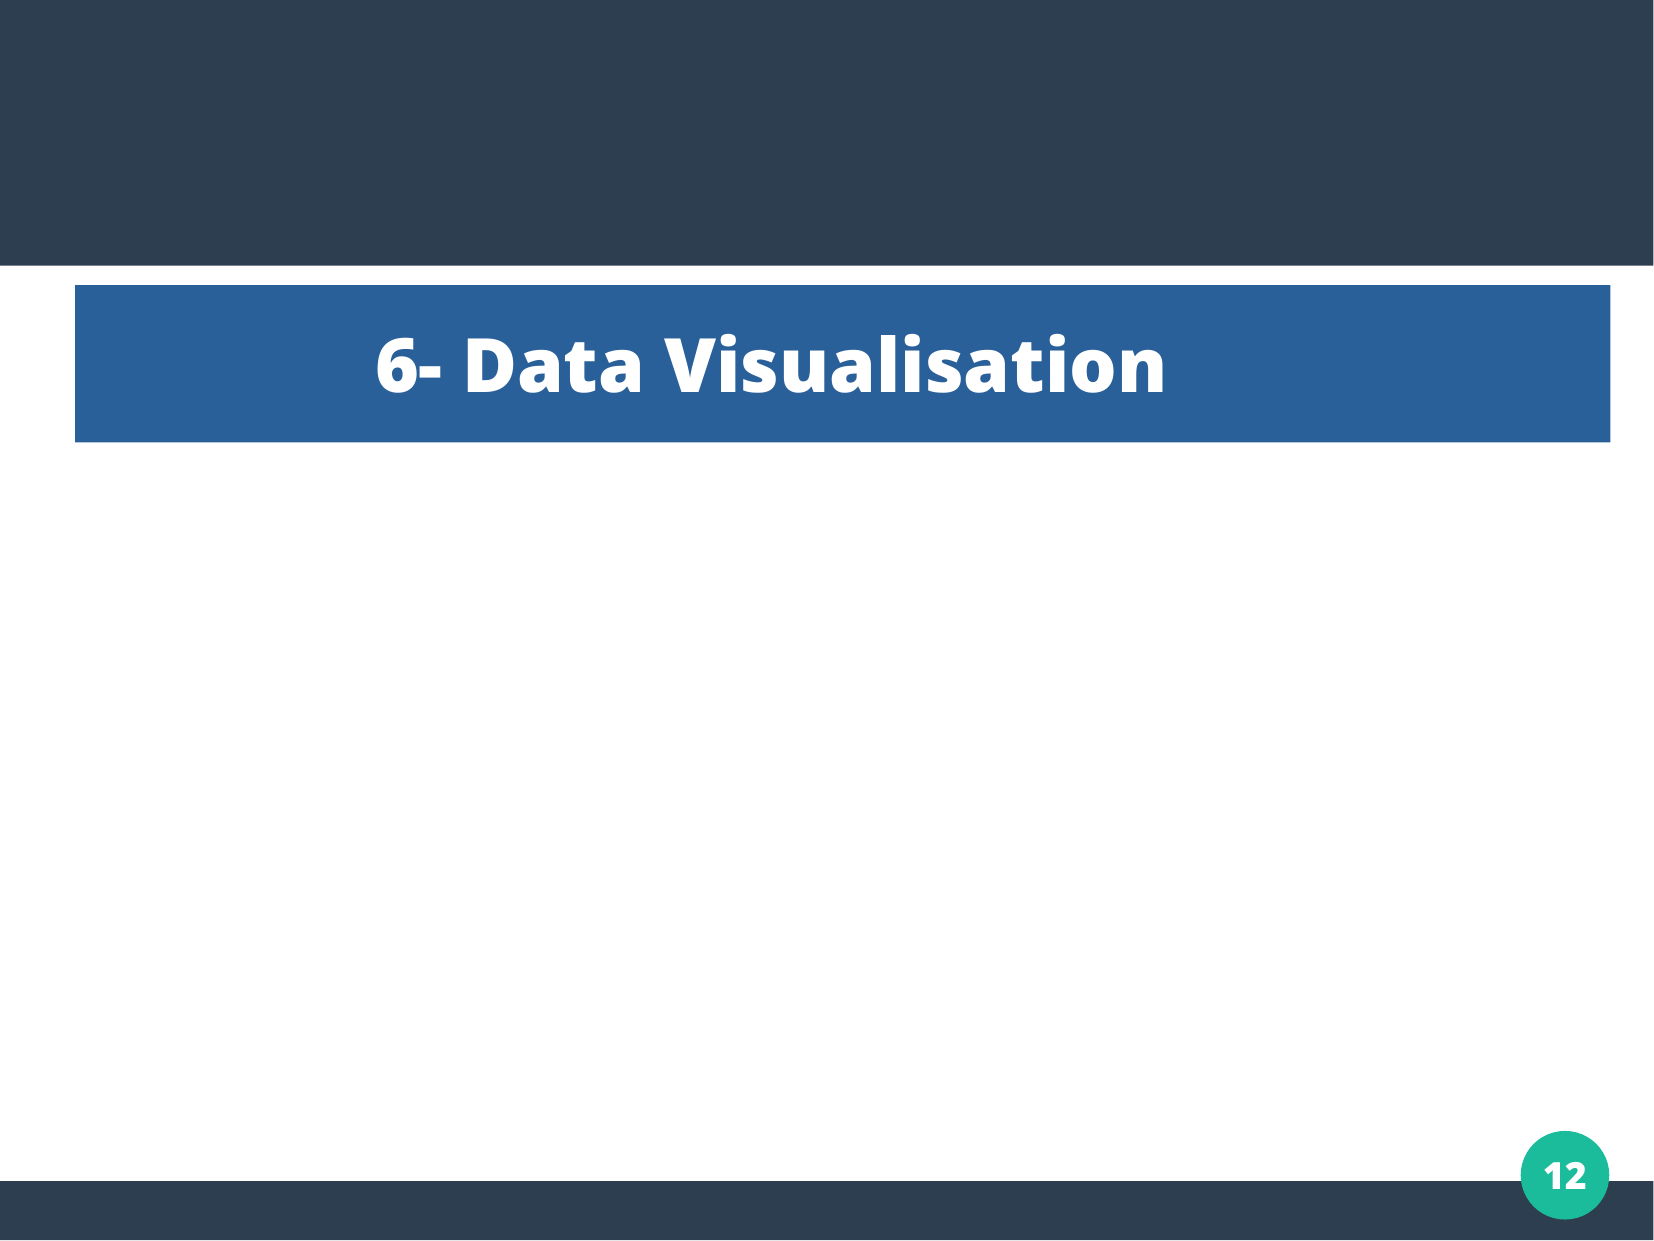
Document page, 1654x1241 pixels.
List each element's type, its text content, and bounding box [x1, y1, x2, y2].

title 6- Data Visualisation [75, 285, 1611, 443]
